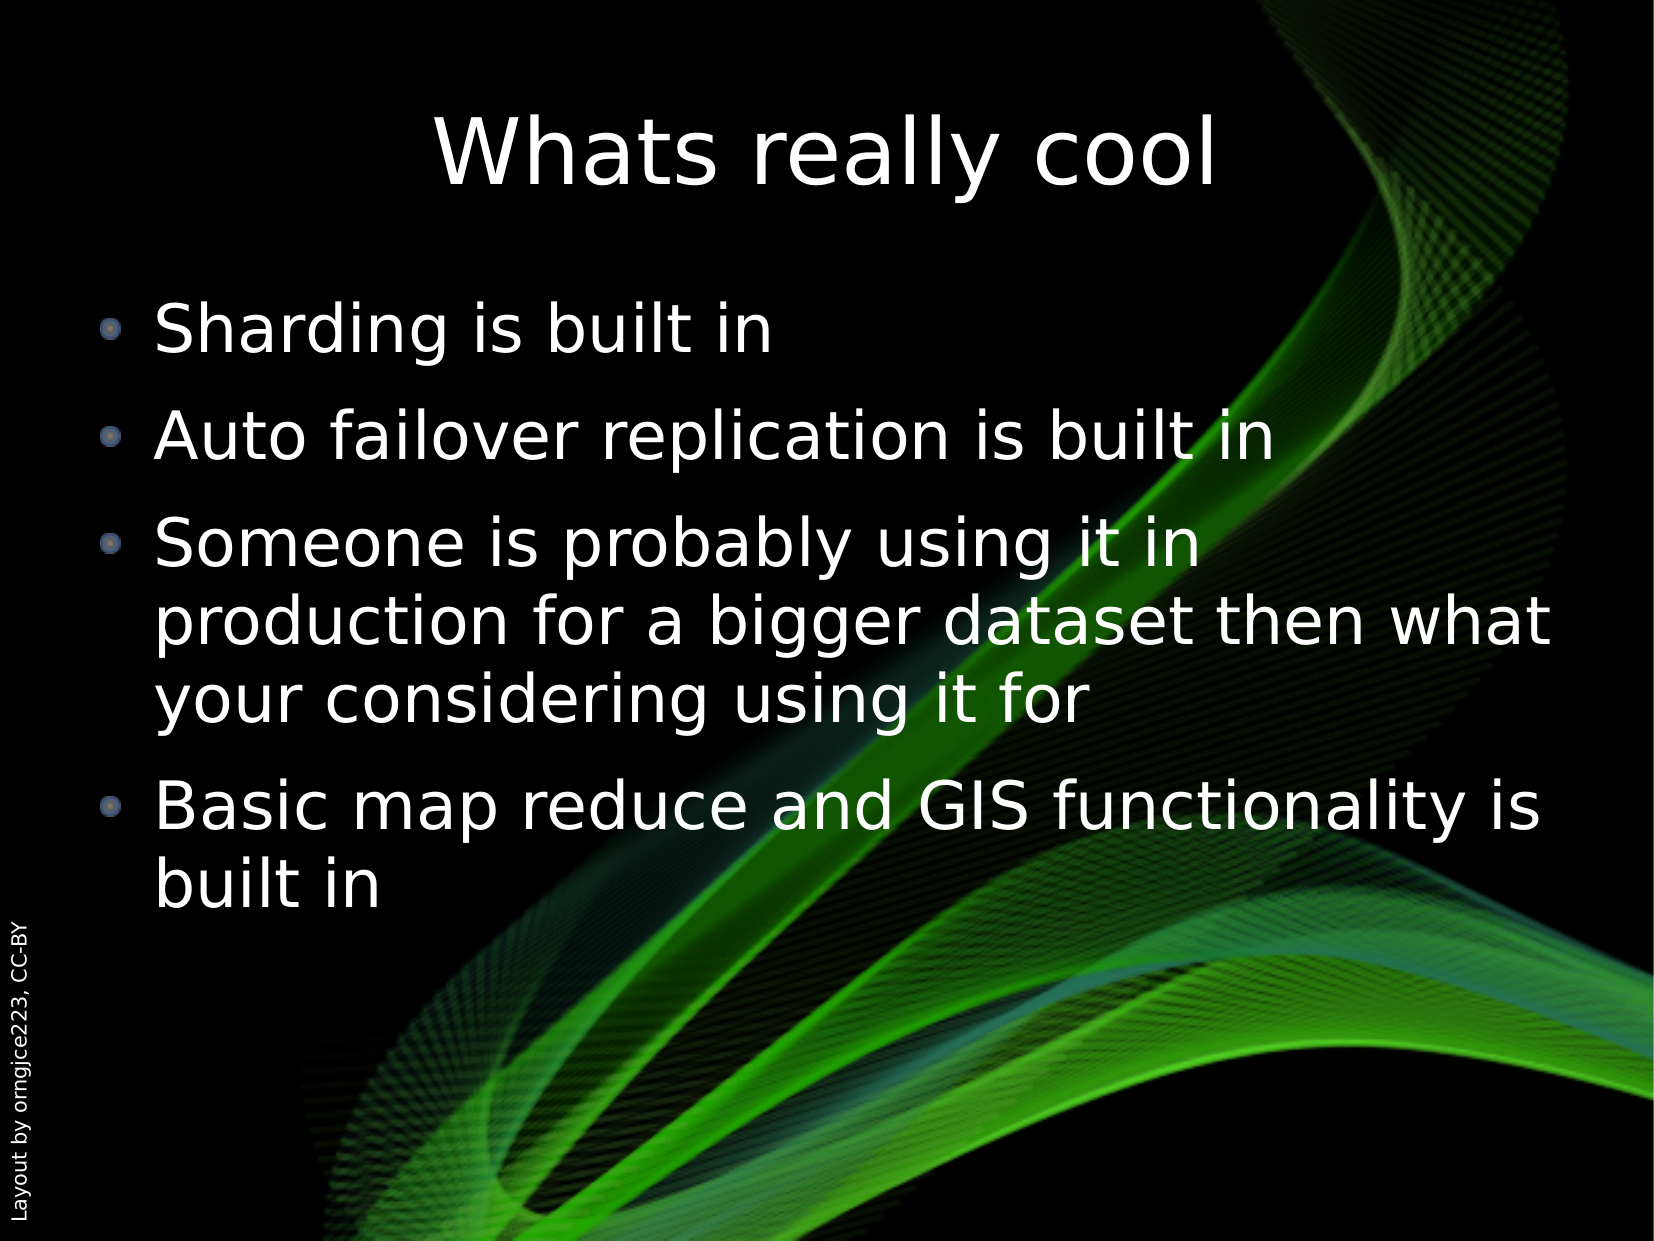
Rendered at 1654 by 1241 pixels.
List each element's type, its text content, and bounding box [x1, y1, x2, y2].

title Whats really cool [82, 49, 1571, 257]
picture [0, 0, 1654, 1241]
list Sharding is built in Auto failover replication is built in Someone is probably using it in production for a bigger dataset then what your considering using it for Basic map reduce and GIS functionality is built in [82, 290, 1571, 1109]
